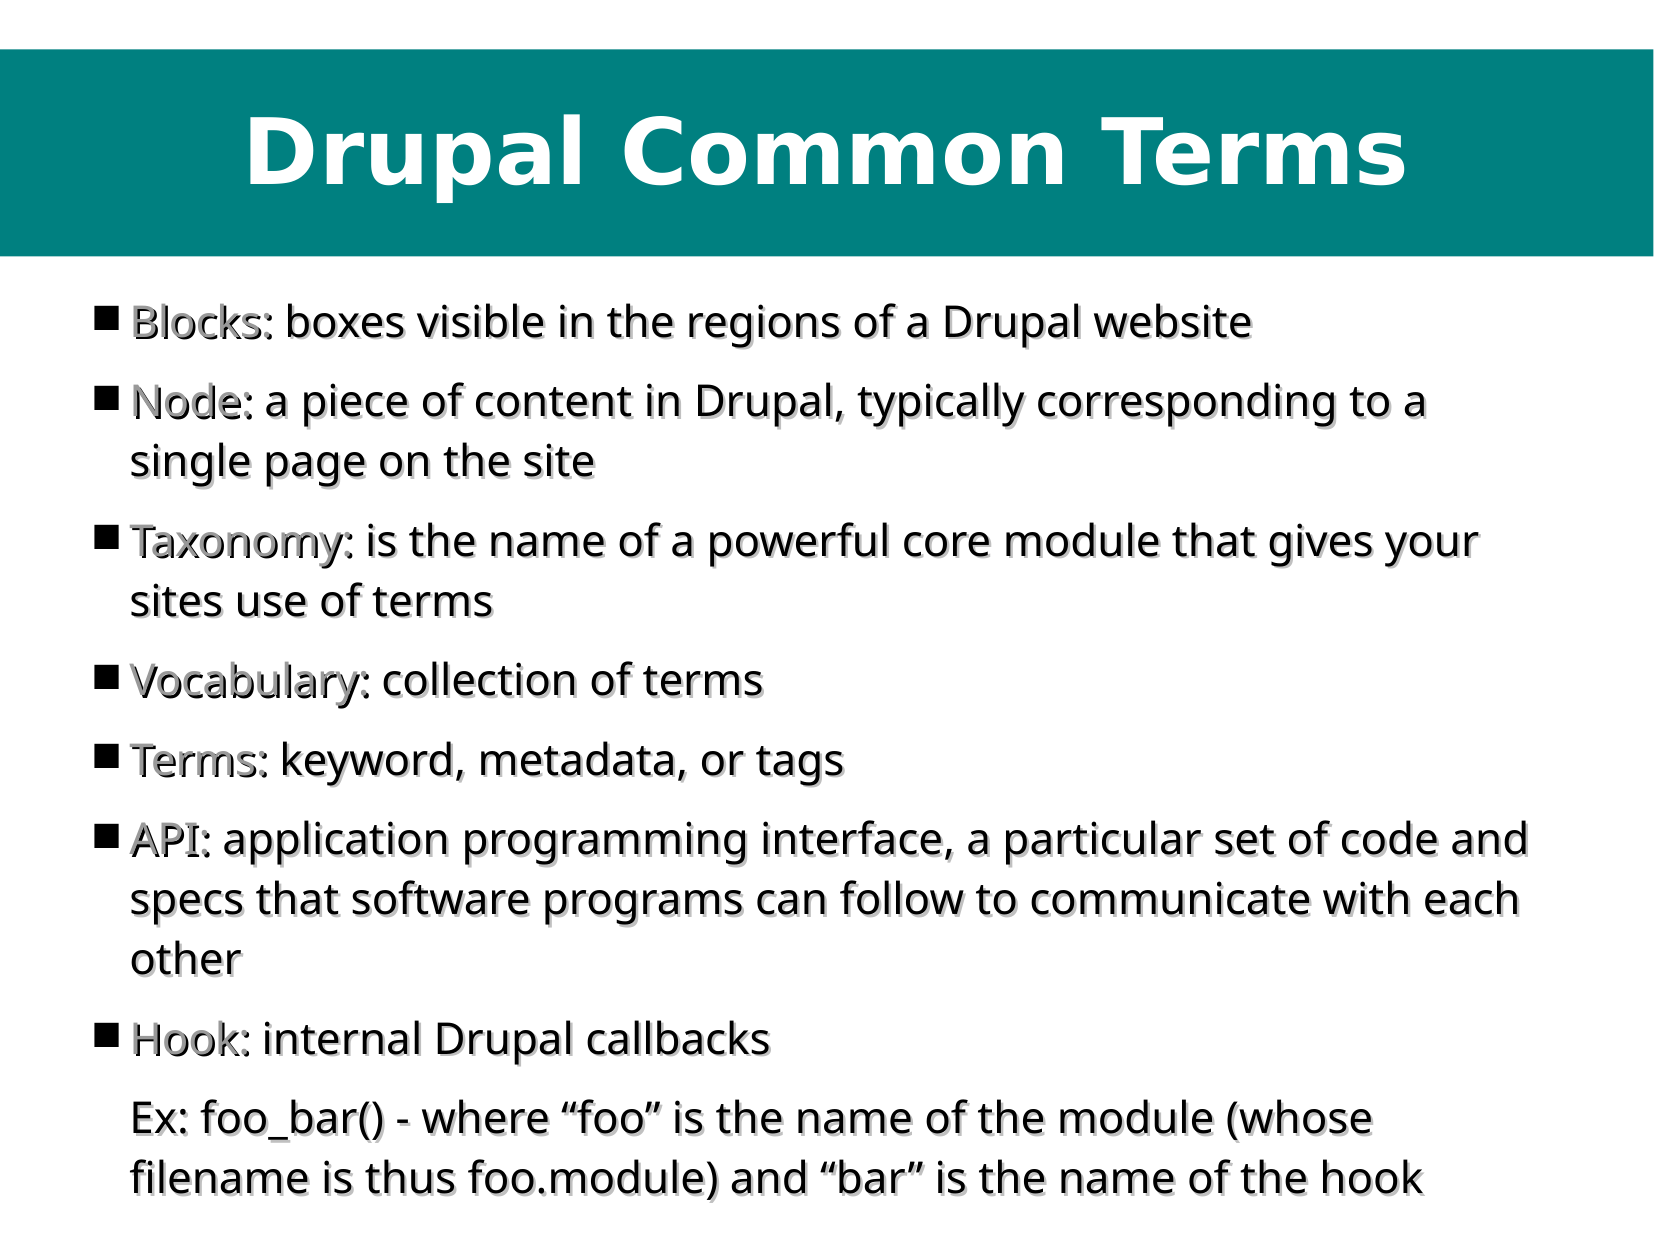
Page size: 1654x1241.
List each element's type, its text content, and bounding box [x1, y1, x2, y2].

title Drupal Common Terms [0, 49, 1654, 257]
list Blocks: boxes visible in the regions of a Drupal website Node: a piece of content in Drupal, typically corresponding to a single page on the site Taxonomy: is the name of a powerful core module that gives your sites use of terms Vocabulary: collection of terms Terms: keyword, metadata, or tags API: application programming interface, a particular set of code and specs that software programs can follow to communicate with each other Hook: internal Drupal callbacks Ex: foo_bar() - where “foo” is the name of the module (whose filename is thus foo.module) and “bar” is the name of the hook [82, 290, 1538, 1216]
